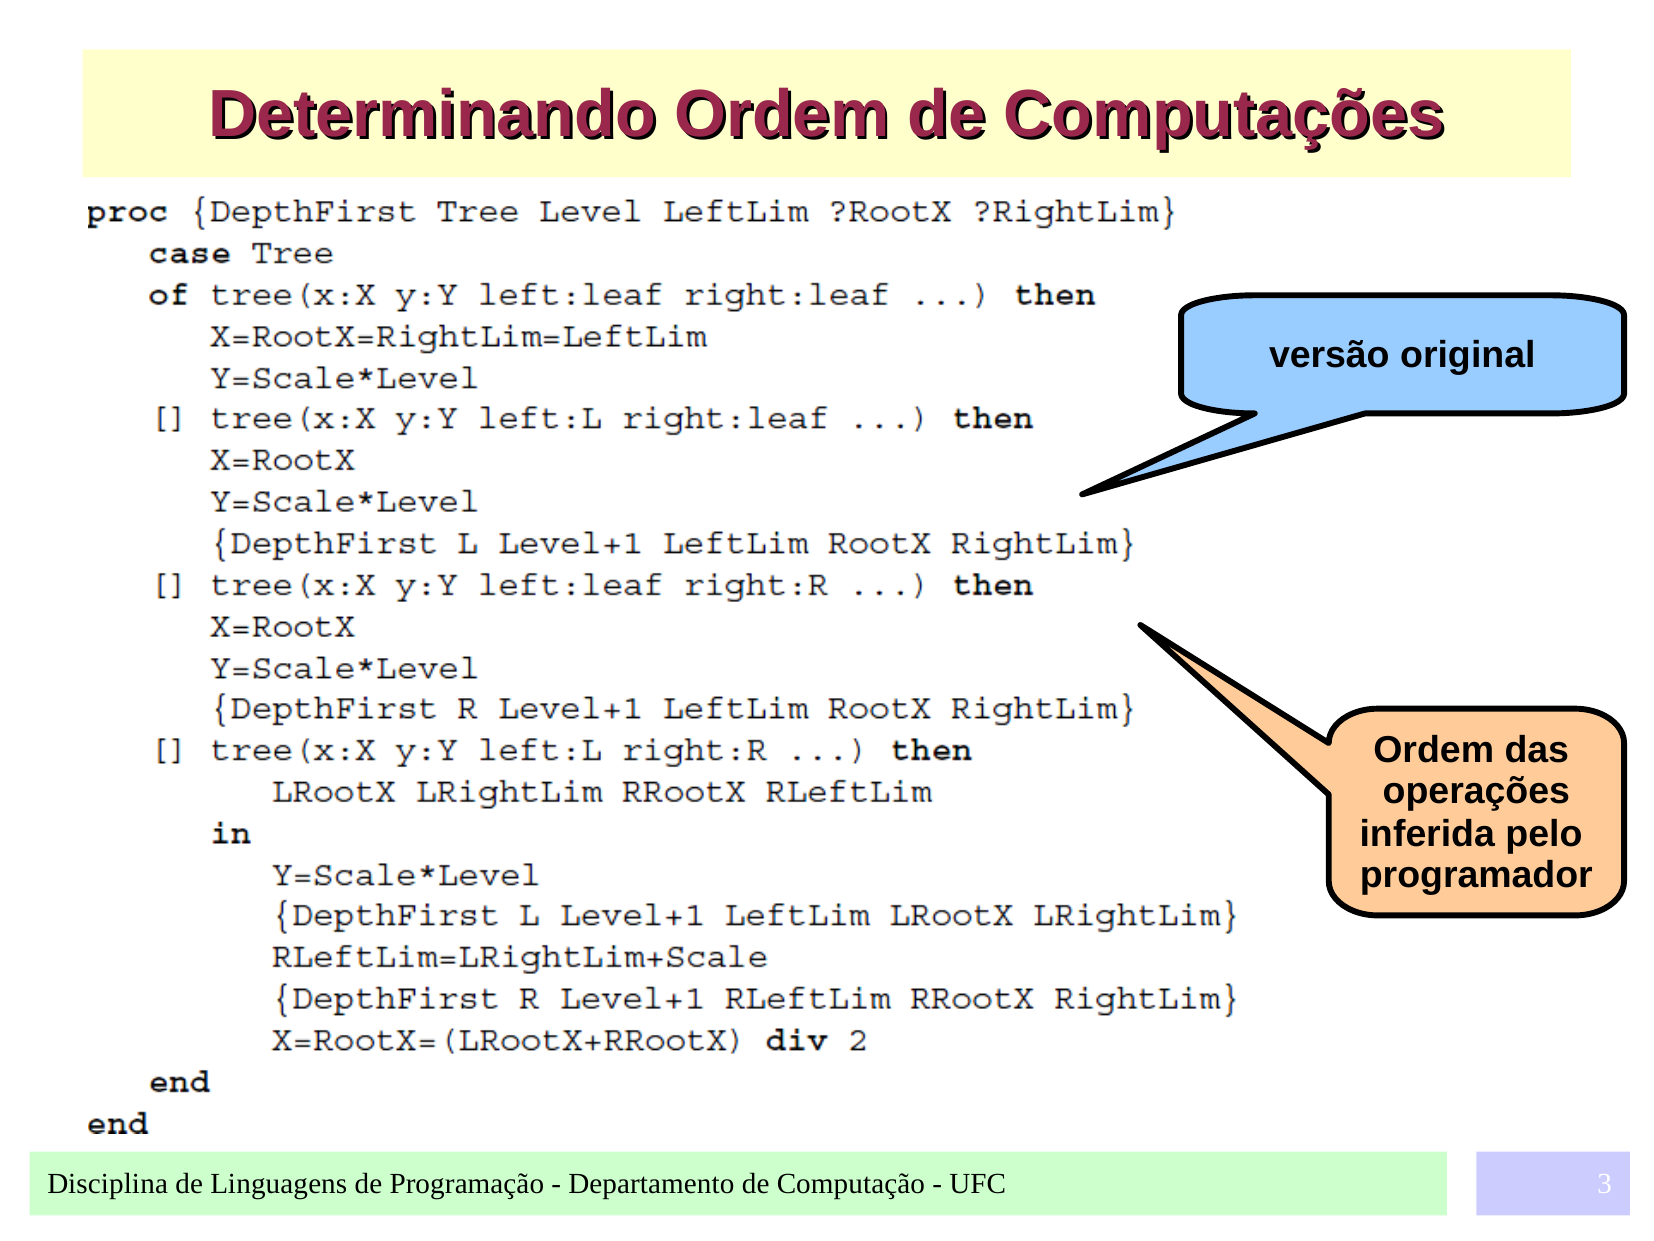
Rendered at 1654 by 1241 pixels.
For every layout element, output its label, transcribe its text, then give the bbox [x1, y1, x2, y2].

text_box Ordem das operações inferida pelo programador [1140, 624, 1625, 916]
picture [88, 195, 1241, 1134]
title Determinando Ordem de Computações [82, 49, 1571, 178]
text_box versão original [1082, 295, 1625, 495]
